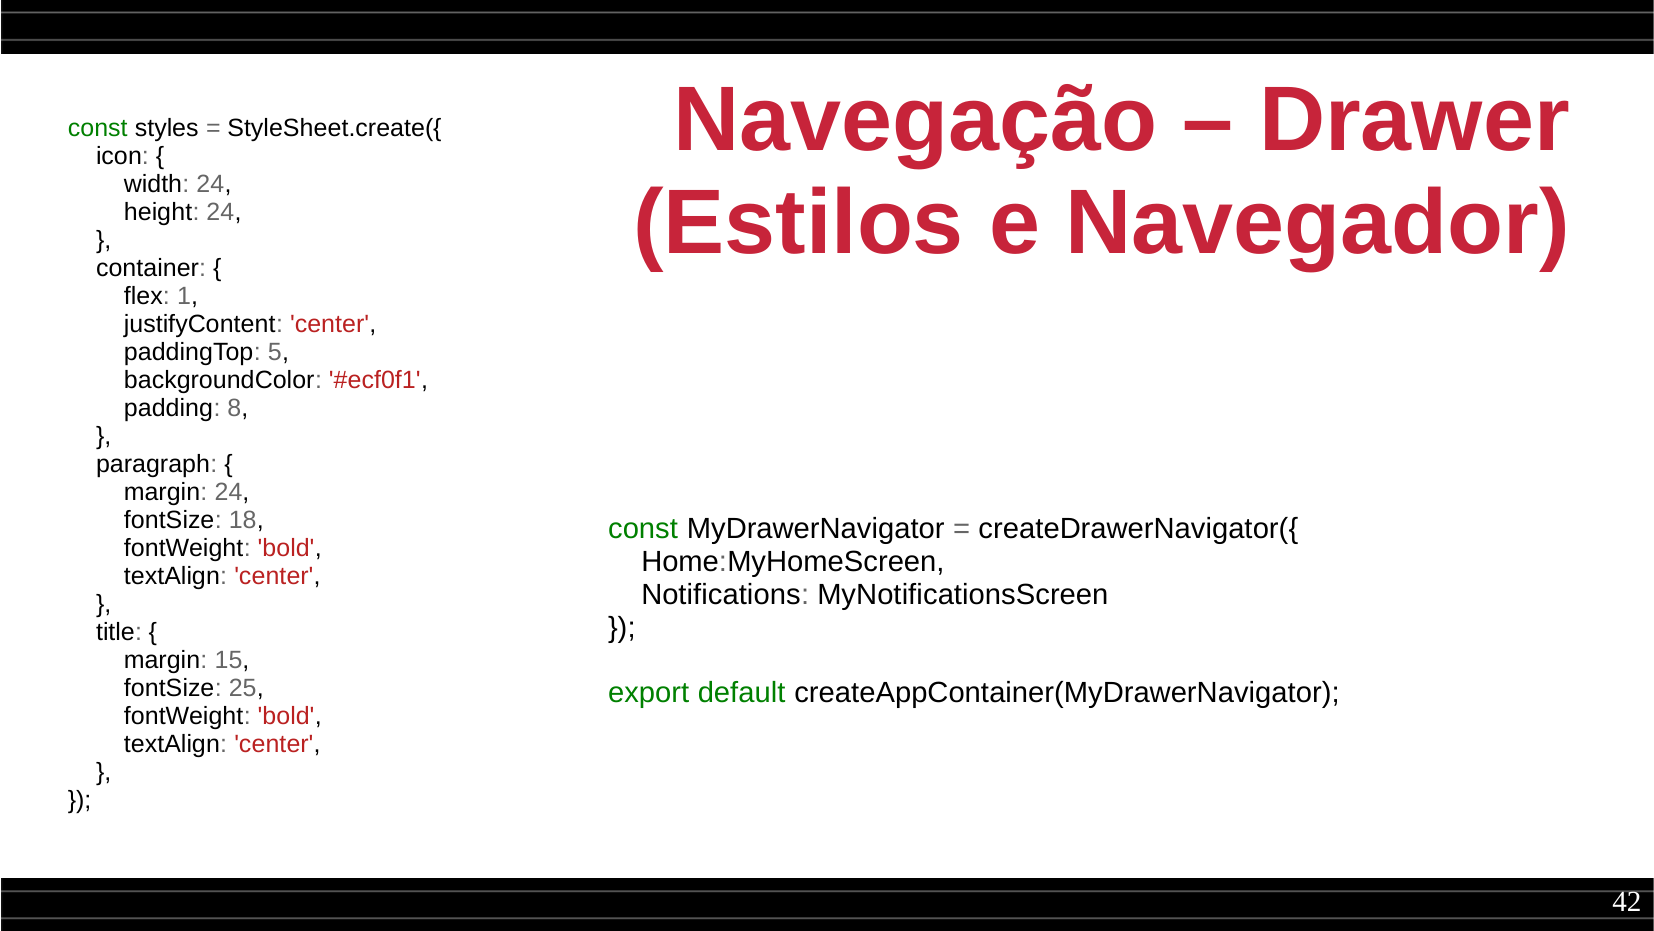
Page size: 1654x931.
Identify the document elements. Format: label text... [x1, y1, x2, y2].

picture [1, 878, 1654, 931]
text_box const styles = StyleSheet.create({ icon: { width: 24, height: 24, }, container: { flex: 1, justifyContent: 'center', paddingTop: 5, backgroundColor: '#ecf0f1', padding: 8, }, paragraph: { margin: 24, fontSize: 18, fontWeight: 'bold', textAlign: 'center', }, title: { margin: 15, fontSize: 25, fontWeight: 'bold', textAlign: 'center', }, }); [53, 106, 652, 822]
text_box const MyDrawerNavigator = createDrawerNavigator({ Home:MyHomeScreen, Notifications: MyNotificationsScreen }); export default createAppContainer(MyDrawerNavigator); [593, 505, 1526, 717]
title Navegação – Drawer (Estilos e Navegador) [82, 67, 1571, 273]
picture [1, 0, 1654, 54]
